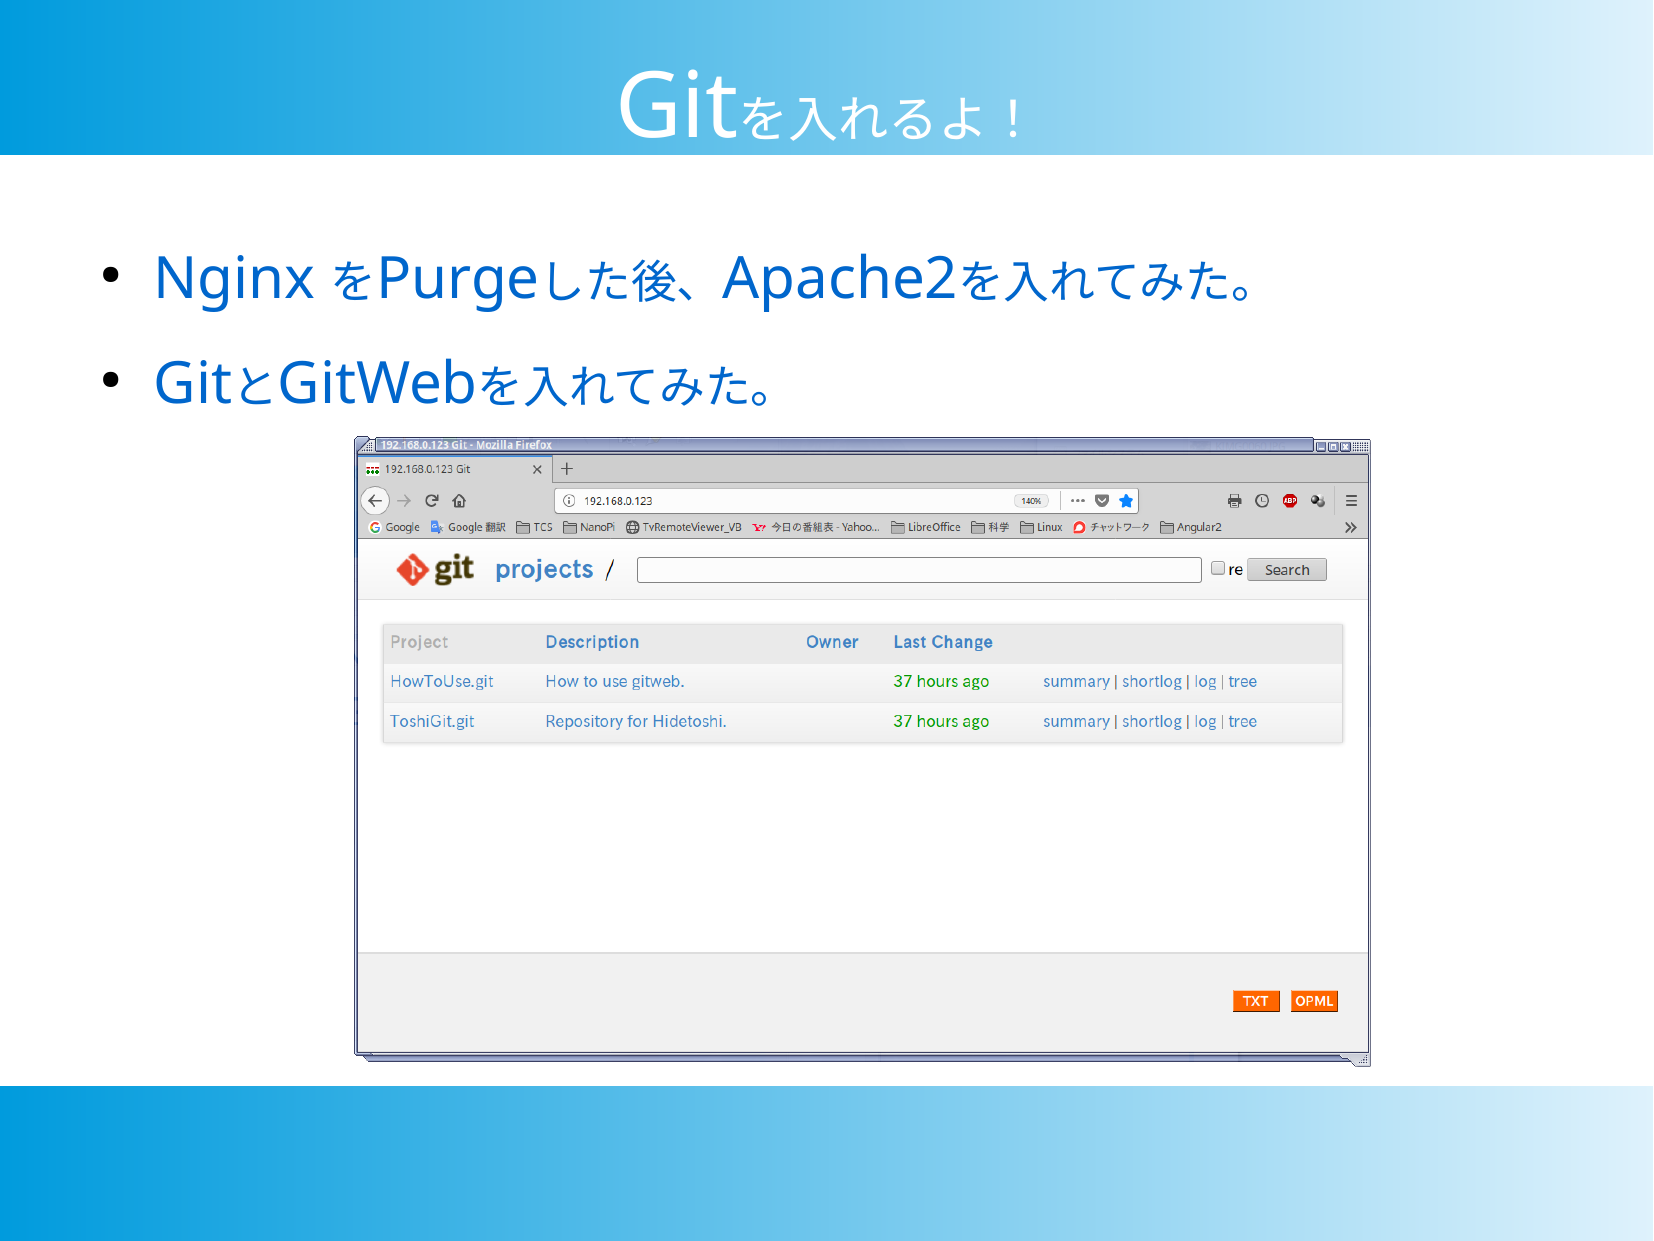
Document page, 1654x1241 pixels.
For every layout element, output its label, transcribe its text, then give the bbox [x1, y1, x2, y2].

title Gitを入れるよ！ [82, 32, 1571, 171]
picture [354, 436, 1371, 1067]
list Nginx をPurgeした後、Apache2を入れてみた。 GitとGitWebを入れてみた。 [82, 236, 1571, 956]
